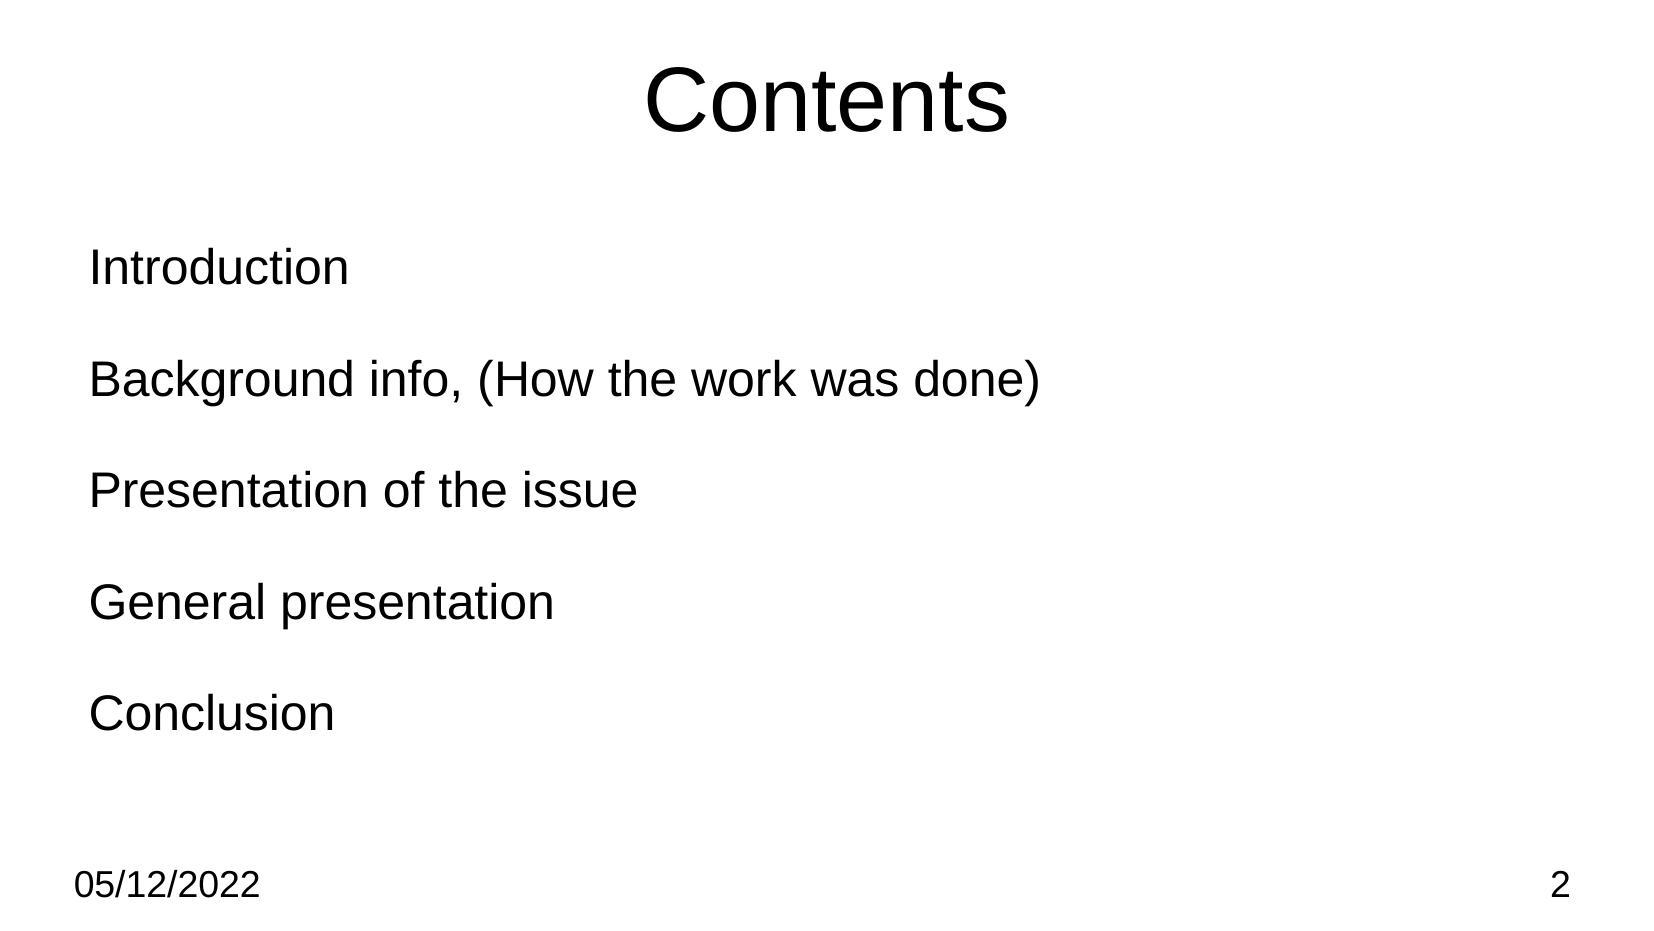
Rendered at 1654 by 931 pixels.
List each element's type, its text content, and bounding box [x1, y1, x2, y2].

title Contents [82, 21, 1571, 178]
text_box 2 [1535, 856, 1625, 916]
subtitle Introduction Background info, (How the work was done) Presentation of the issue General presentation Conclusion [88, 220, 1577, 760]
text_box 05/12/2022 [59, 856, 296, 916]
